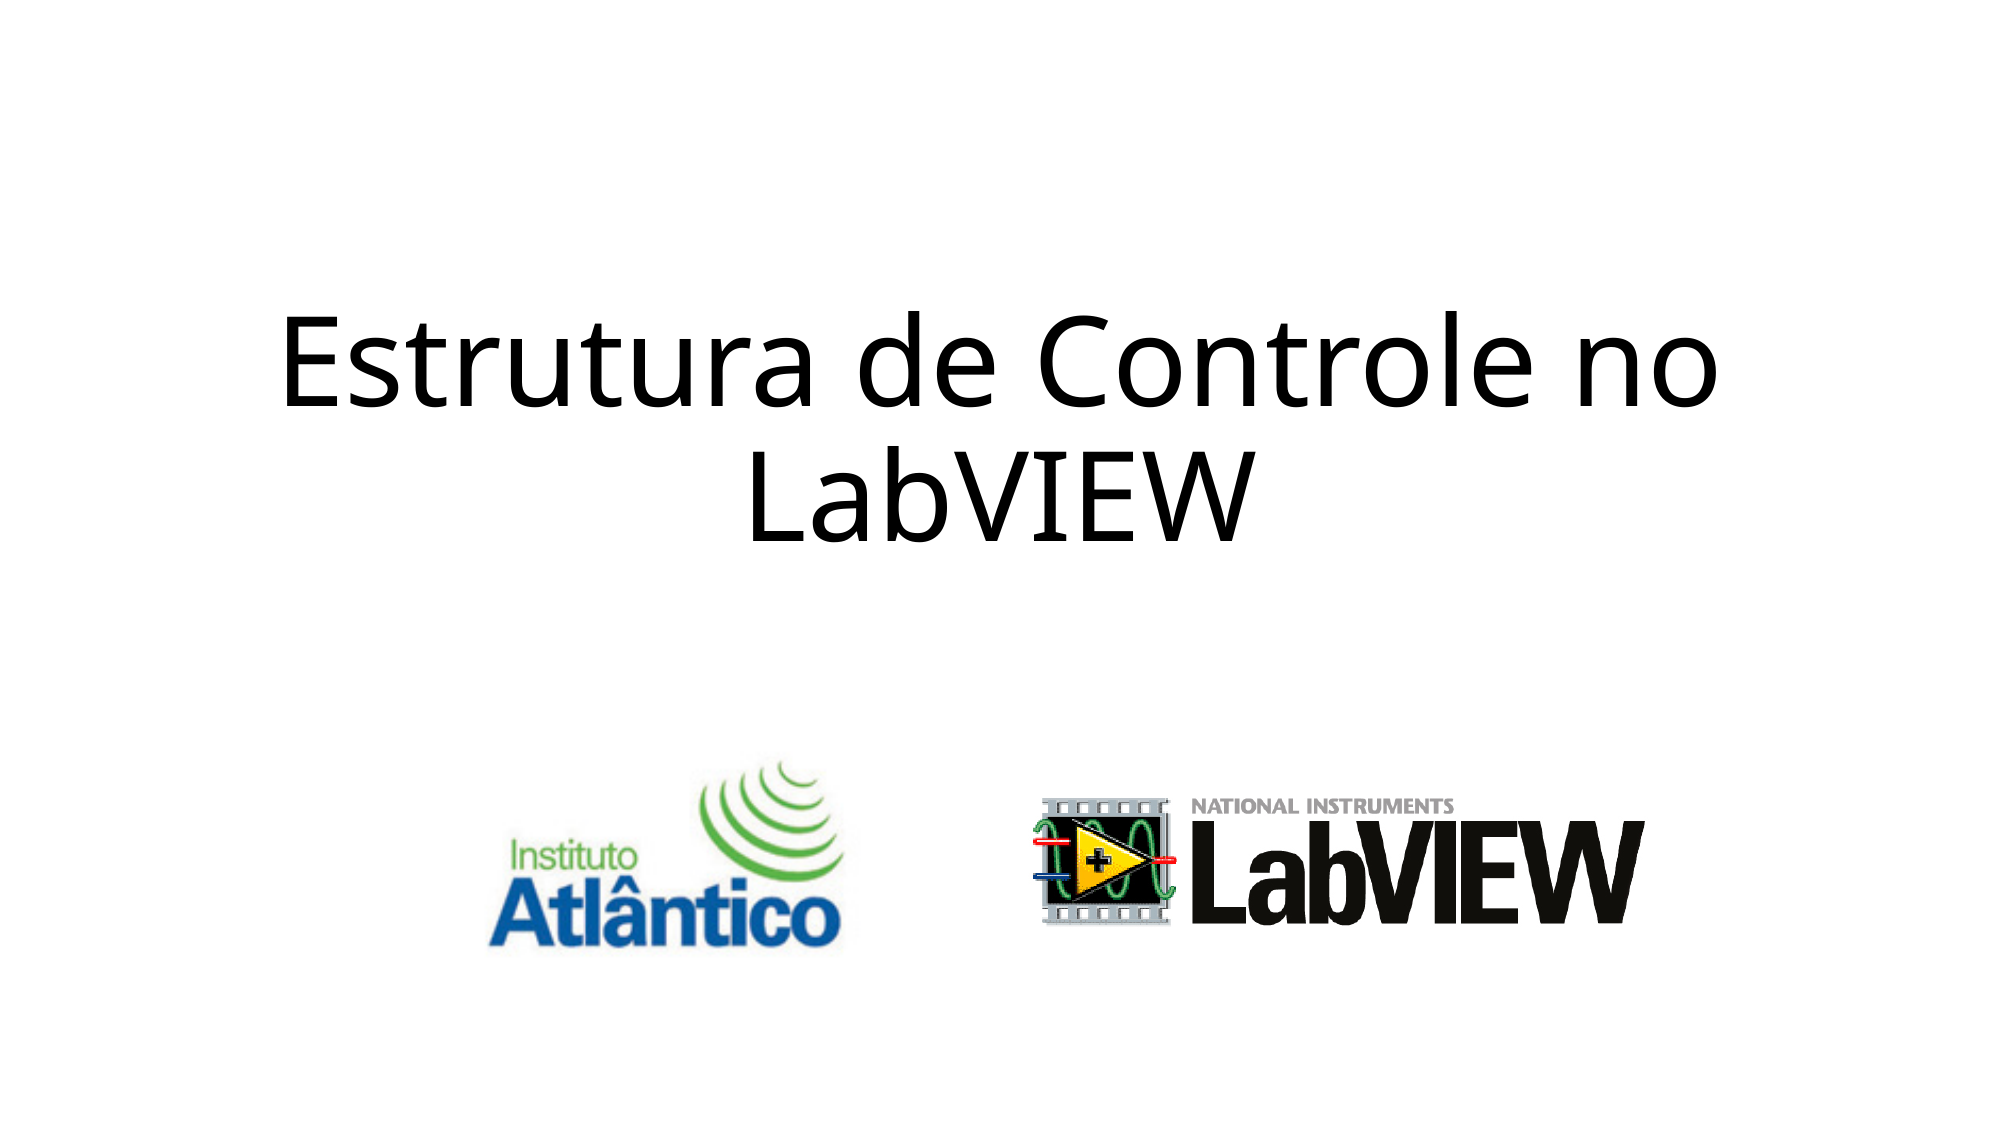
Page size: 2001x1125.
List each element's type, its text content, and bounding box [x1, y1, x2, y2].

title Estrutura de Controle no LabVIEW [249, 184, 1750, 576]
picture [1028, 784, 1655, 941]
picture [401, 685, 933, 1040]
